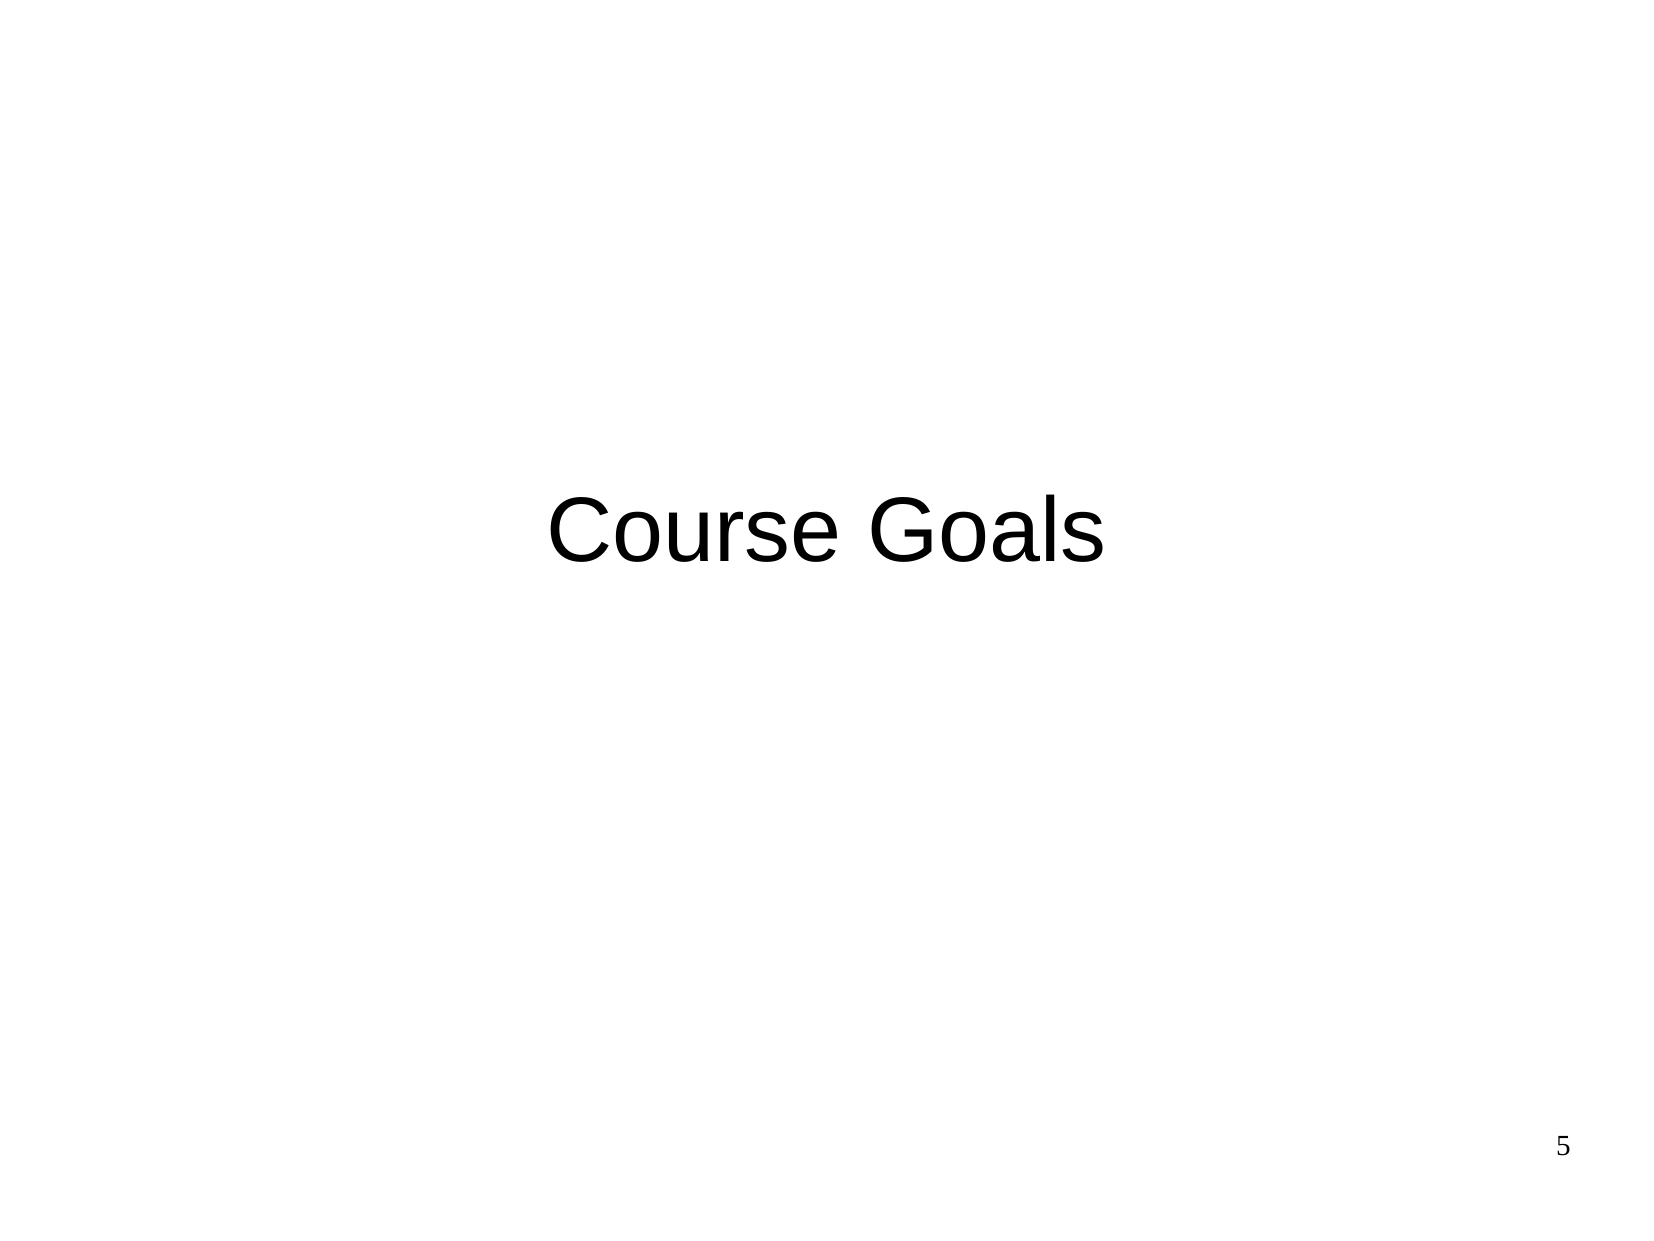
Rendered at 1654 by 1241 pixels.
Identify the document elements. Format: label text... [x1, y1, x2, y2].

subtitle Course Goals [82, 49, 1571, 1010]
